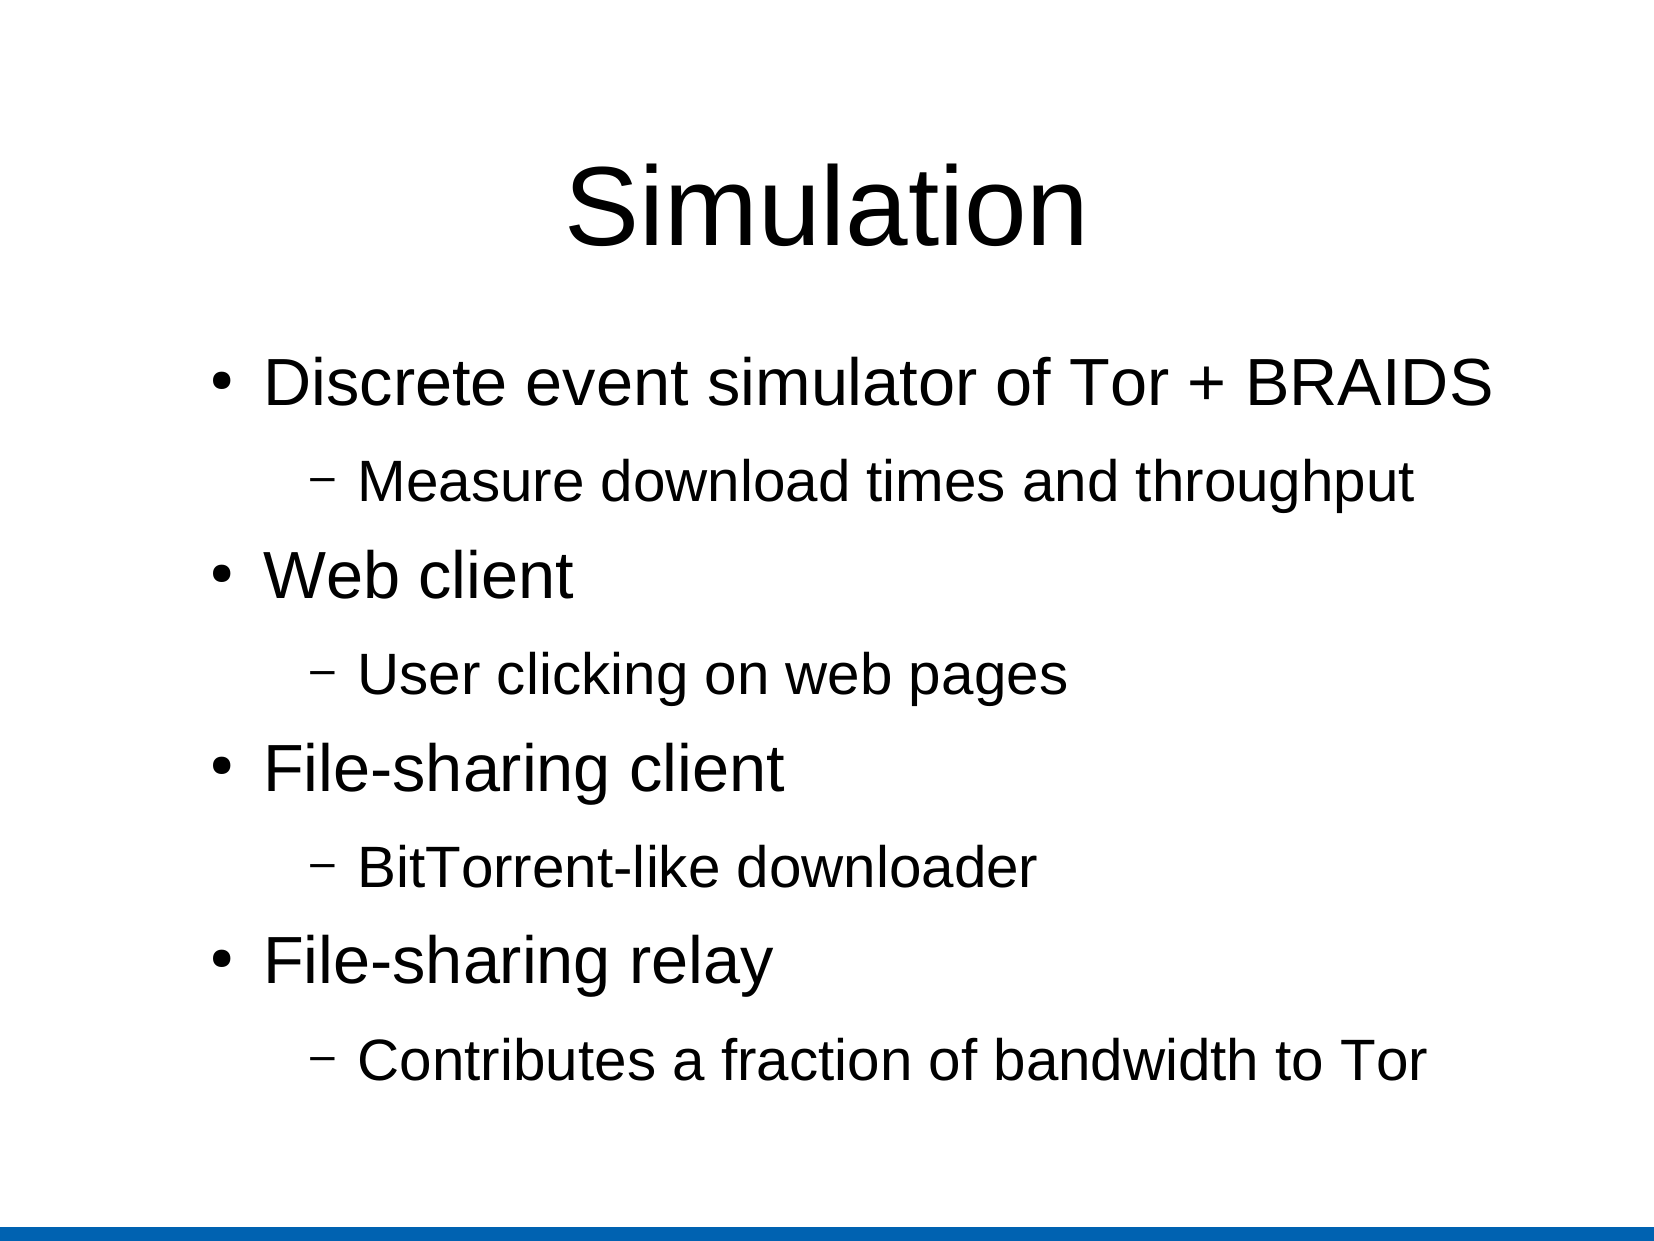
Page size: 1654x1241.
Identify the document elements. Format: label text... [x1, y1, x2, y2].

title Simulation [121, 102, 1533, 311]
list Discrete event simulator of Tor + BRAIDS Measure download times and throughput Web client User clicking on web pages File-sharing client BitTorrent-like downloader File-sharing relay Contributes a fraction of bandwidth to Tor [121, 344, 1533, 1156]
